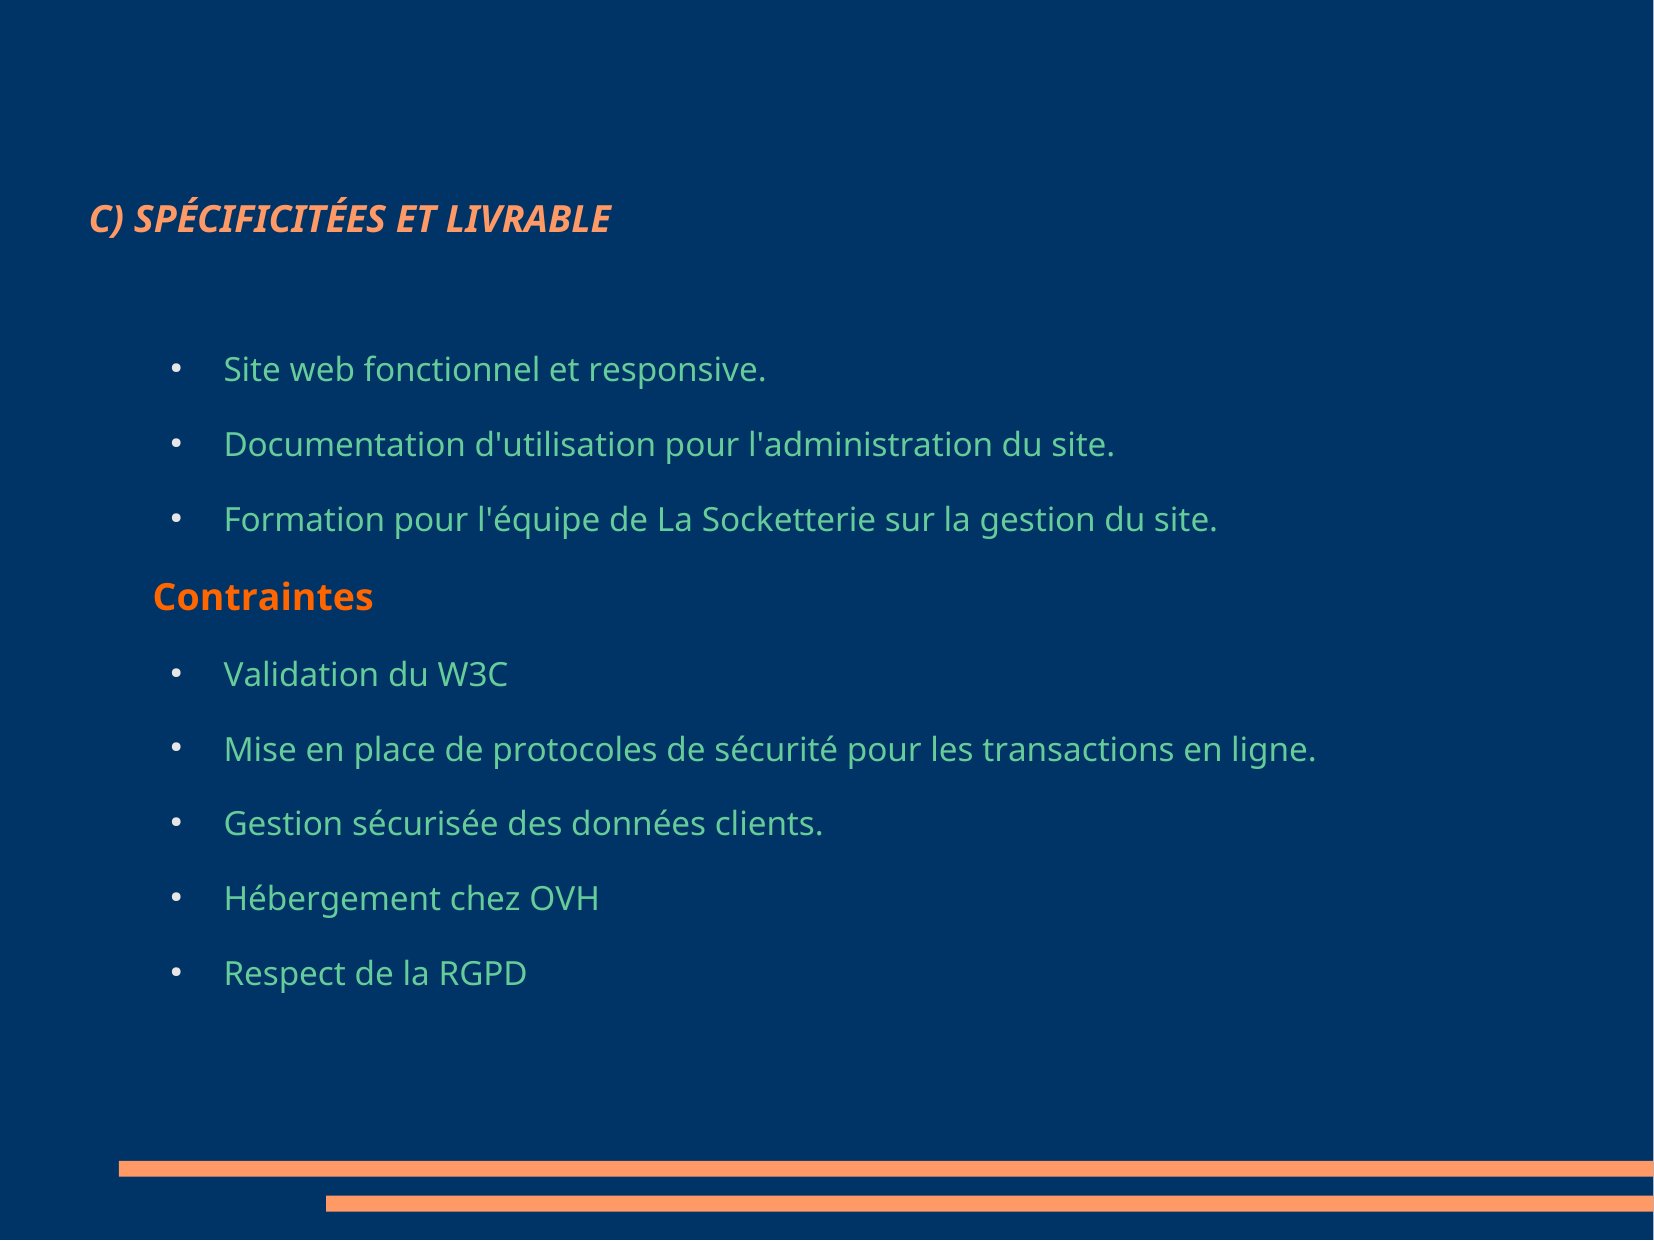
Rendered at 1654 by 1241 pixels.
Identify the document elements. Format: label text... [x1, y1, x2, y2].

list Site web fonctionnel et responsive. Documentation d'utilisation pour l'administration du site. Formation pour l'équipe de La Socketterie sur la gestion du site. Contraintes Validation du W3C Mise en place de protocoles de sécurité pour les transactions en ligne. Gestion sécurisée des données clients. Hébergement chez OVH Respect de la RGPD [152, 271, 1534, 1127]
title C) SPÉCIFICITÉES ET LIVRABLE [88, 114, 1534, 322]
